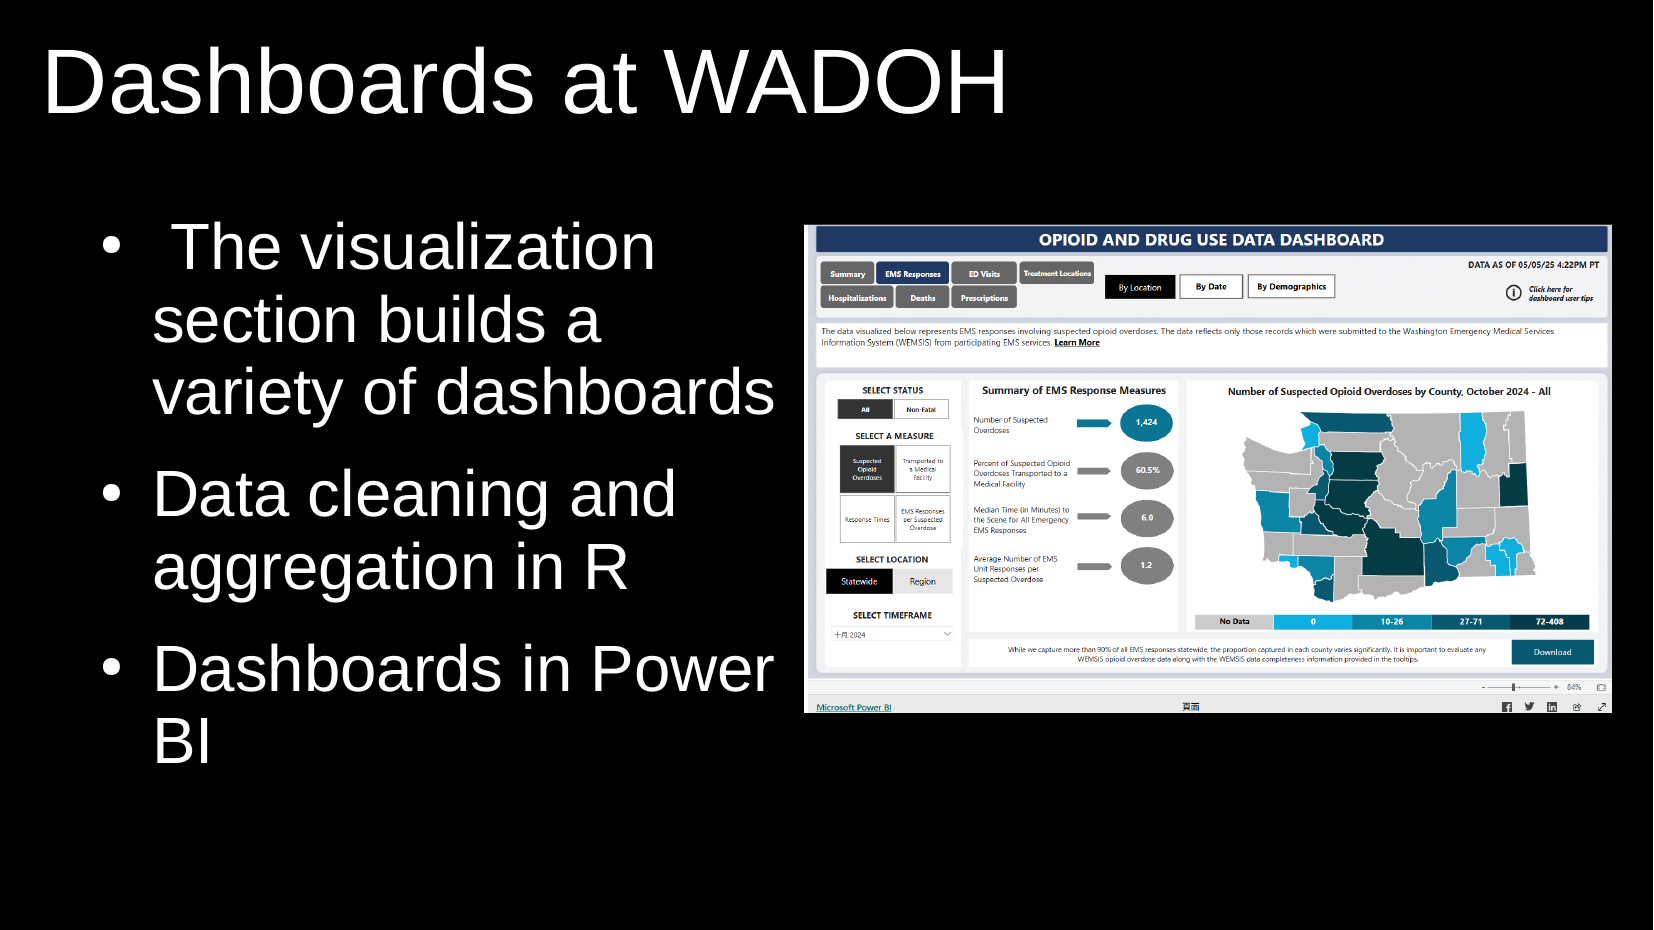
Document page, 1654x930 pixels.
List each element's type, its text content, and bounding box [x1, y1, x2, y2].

list The visualization section builds a variety of dashboards Data cleaning and aggregation in R Dashboards in Power BI [82, 210, 788, 788]
picture [804, 224, 1612, 713]
title Dashboards at WADOH [41, 28, 1607, 135]
